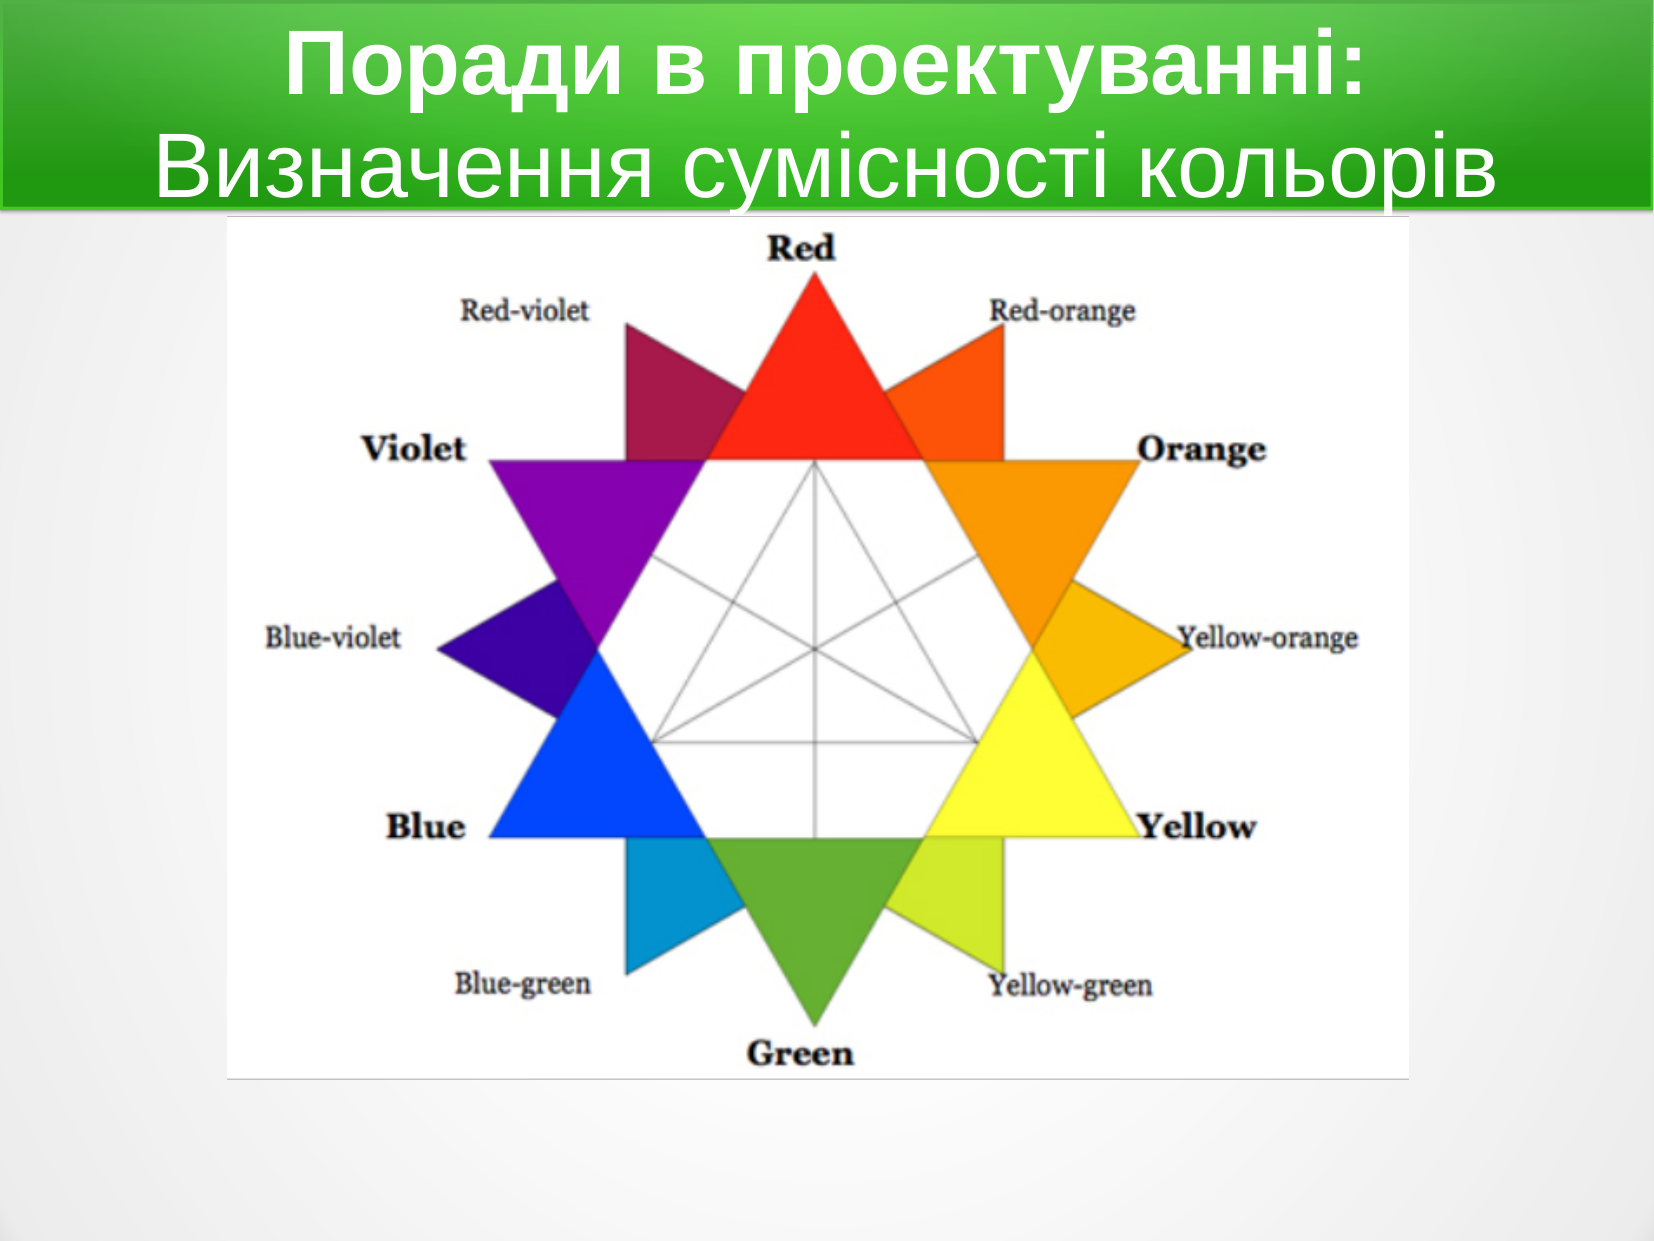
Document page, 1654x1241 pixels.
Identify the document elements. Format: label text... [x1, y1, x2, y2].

picture [227, 215, 1409, 1083]
title Поради в проектуванні: Визначення сумісності кольорів [82, 11, 1571, 217]
